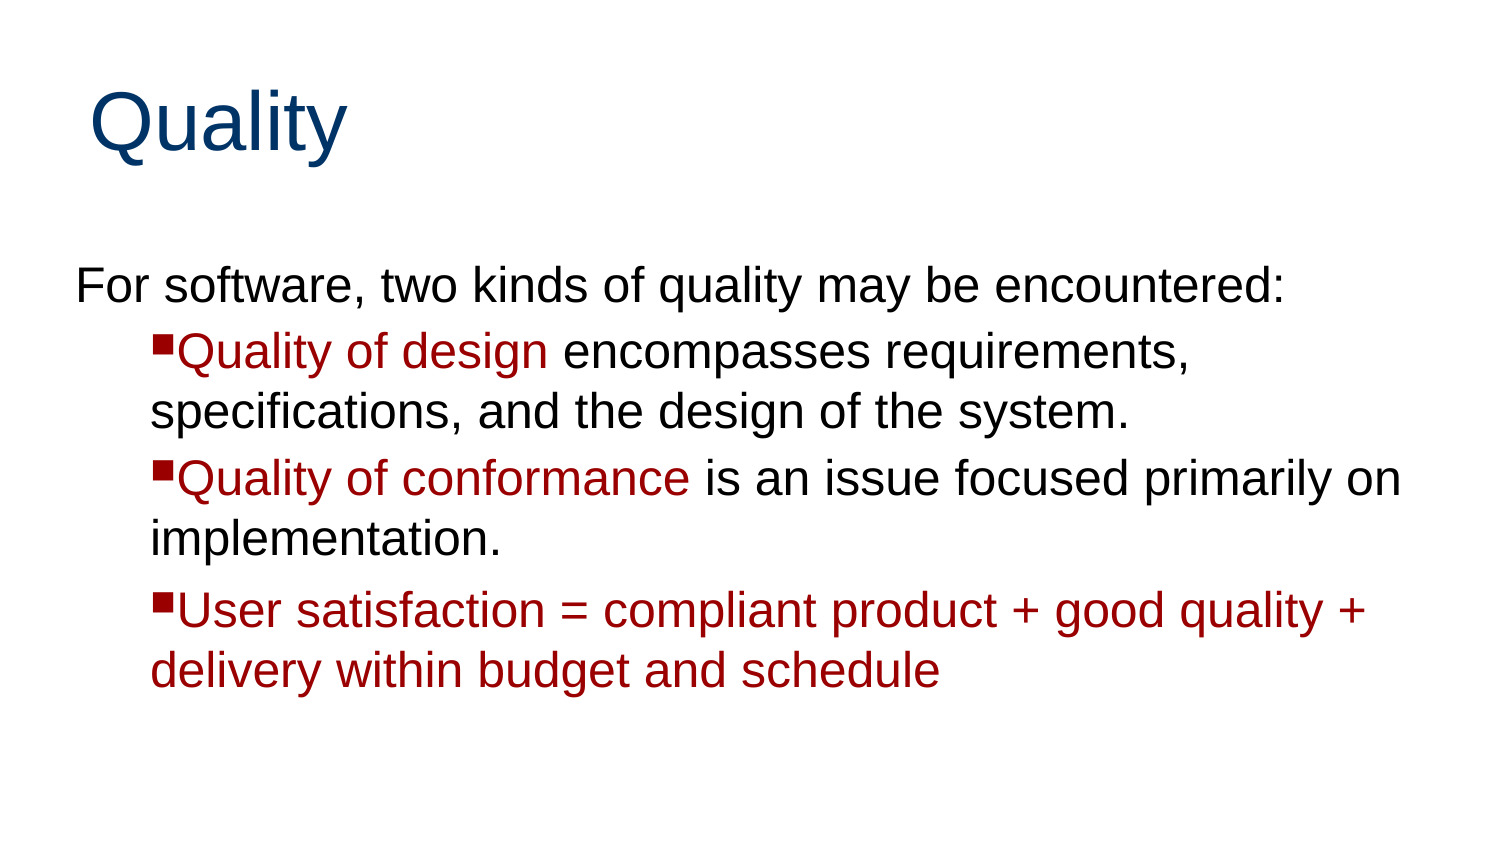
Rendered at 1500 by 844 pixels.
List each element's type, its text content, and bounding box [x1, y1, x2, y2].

title Quality [75, 33, 1425, 153]
subtitle For software, two kinds of quality may be encountered: Quality of design encompasses requirements, specifications, and the design of the system. Quality of conformance is an issue focused primarily on implementation. User satisfaction = compliant product + good quality + delivery within budget and schedule [75, 153, 1425, 731]
